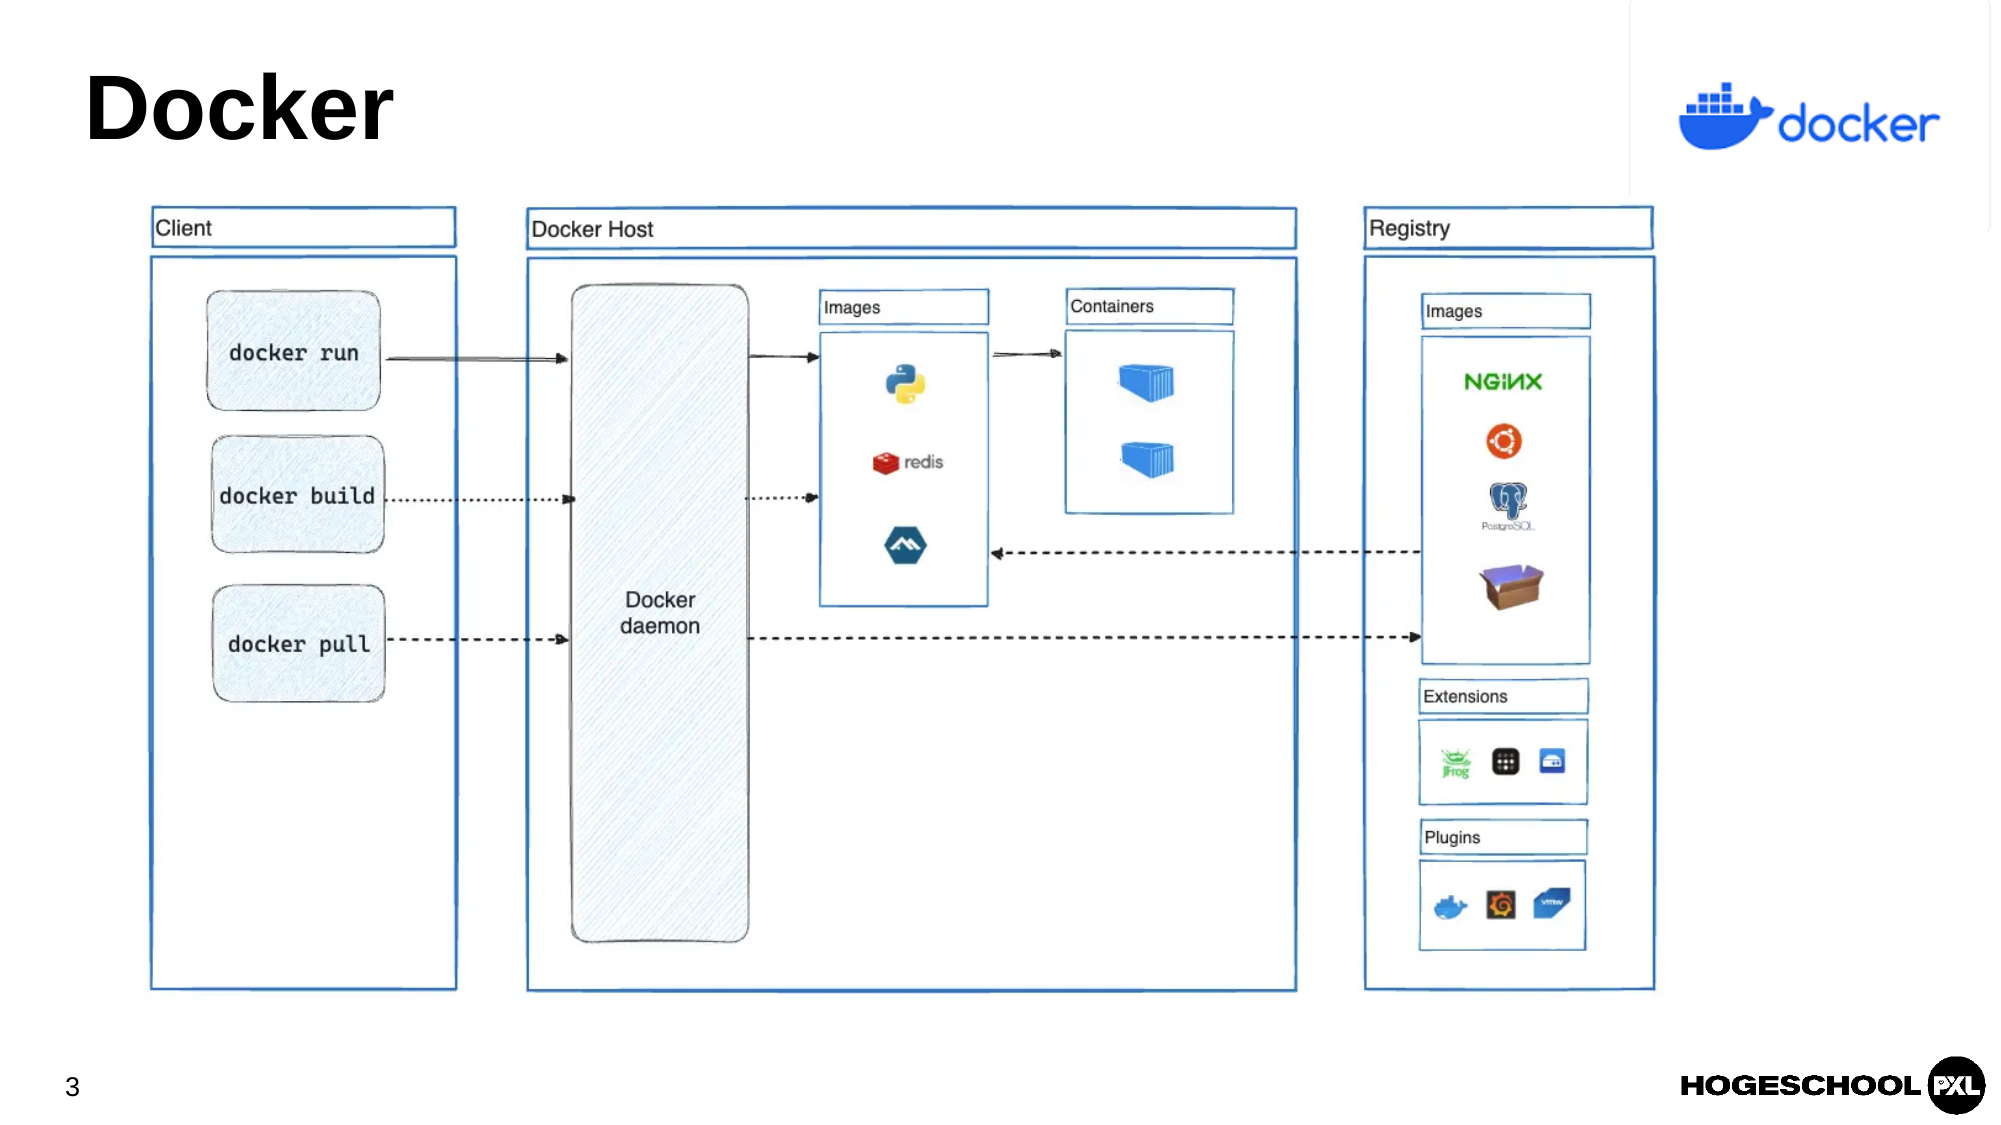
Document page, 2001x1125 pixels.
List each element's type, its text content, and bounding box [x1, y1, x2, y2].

picture [143, 0, 1991, 999]
picture [1675, 1050, 1991, 1120]
slide_number <number> [21, 1054, 95, 1105]
title Docker [84, 47, 1629, 209]
